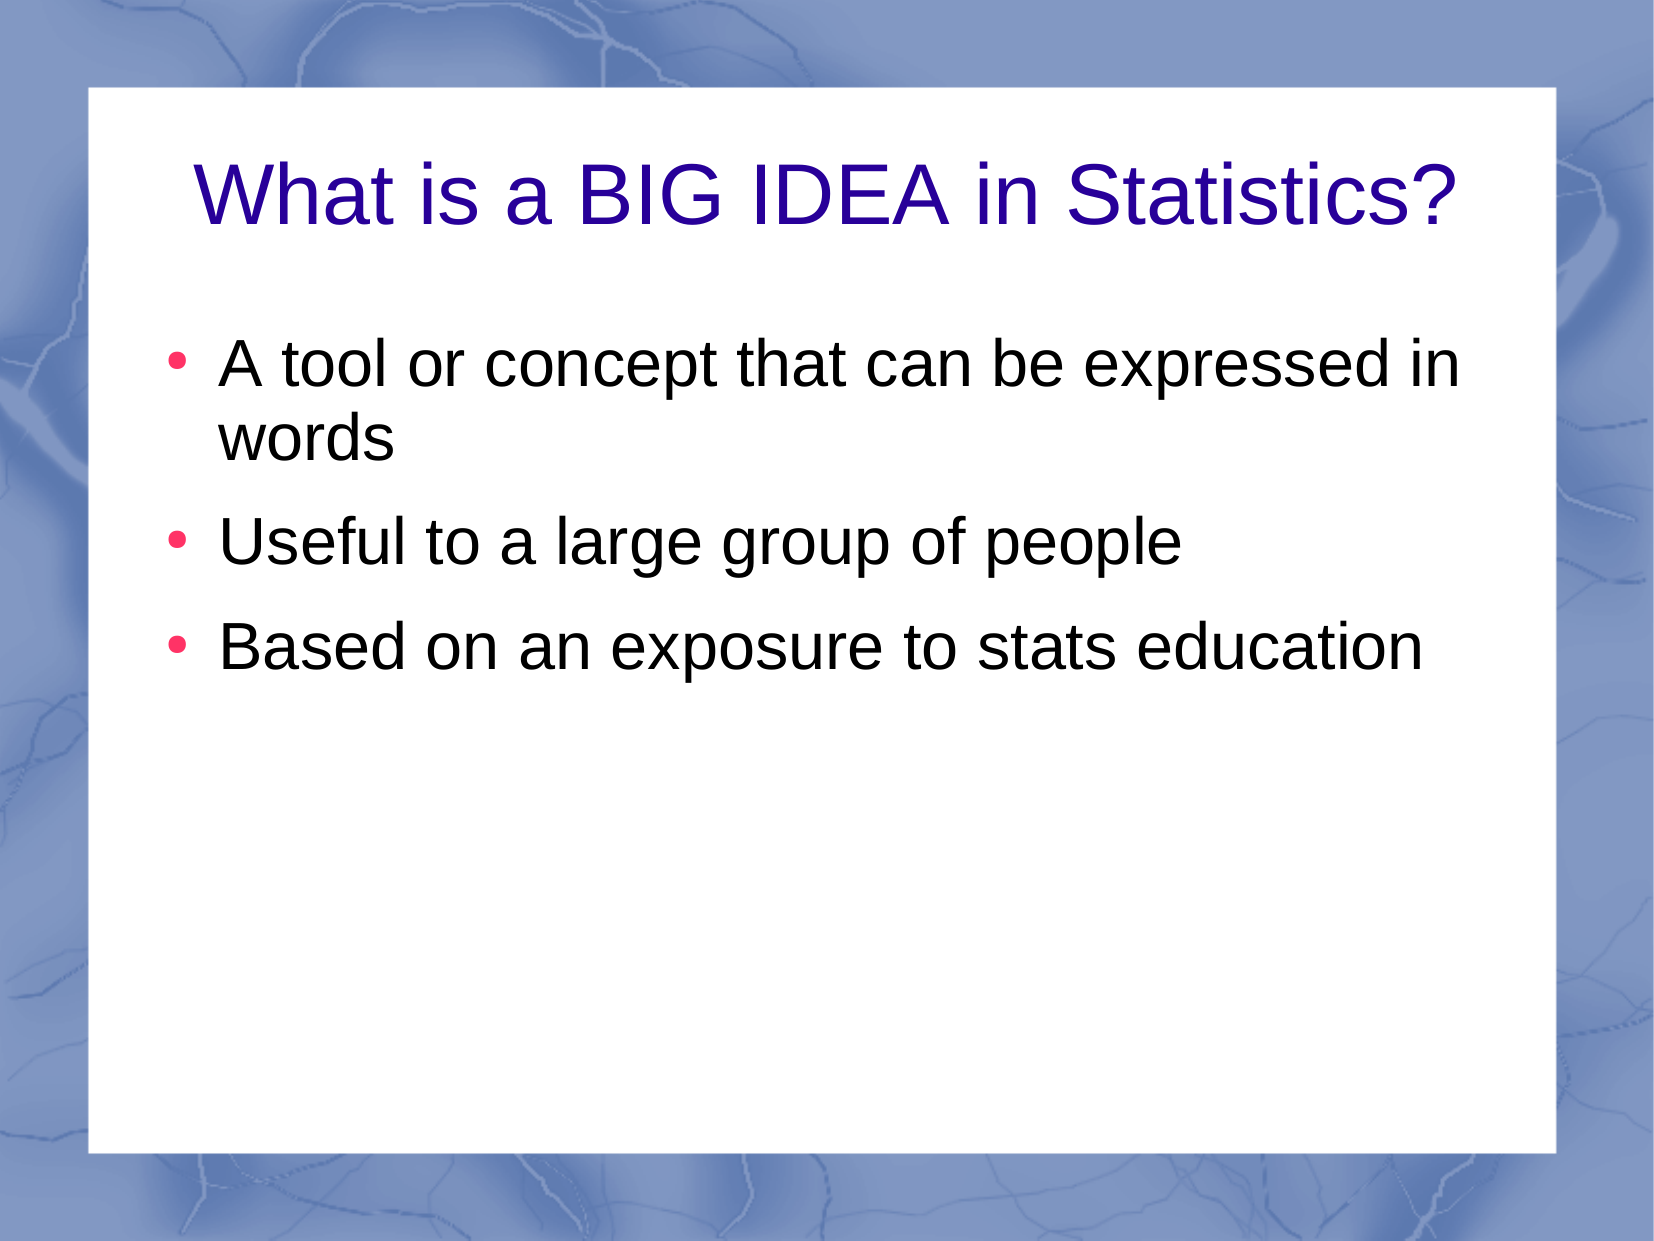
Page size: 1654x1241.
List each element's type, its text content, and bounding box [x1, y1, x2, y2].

picture [0, 0, 1654, 1241]
title What is a BIG IDEA in Statistics? [118, 90, 1536, 298]
list A tool or concept that can be expressed in words Useful to a large group of people Based on an exposure to stats education [147, 325, 1506, 1010]
